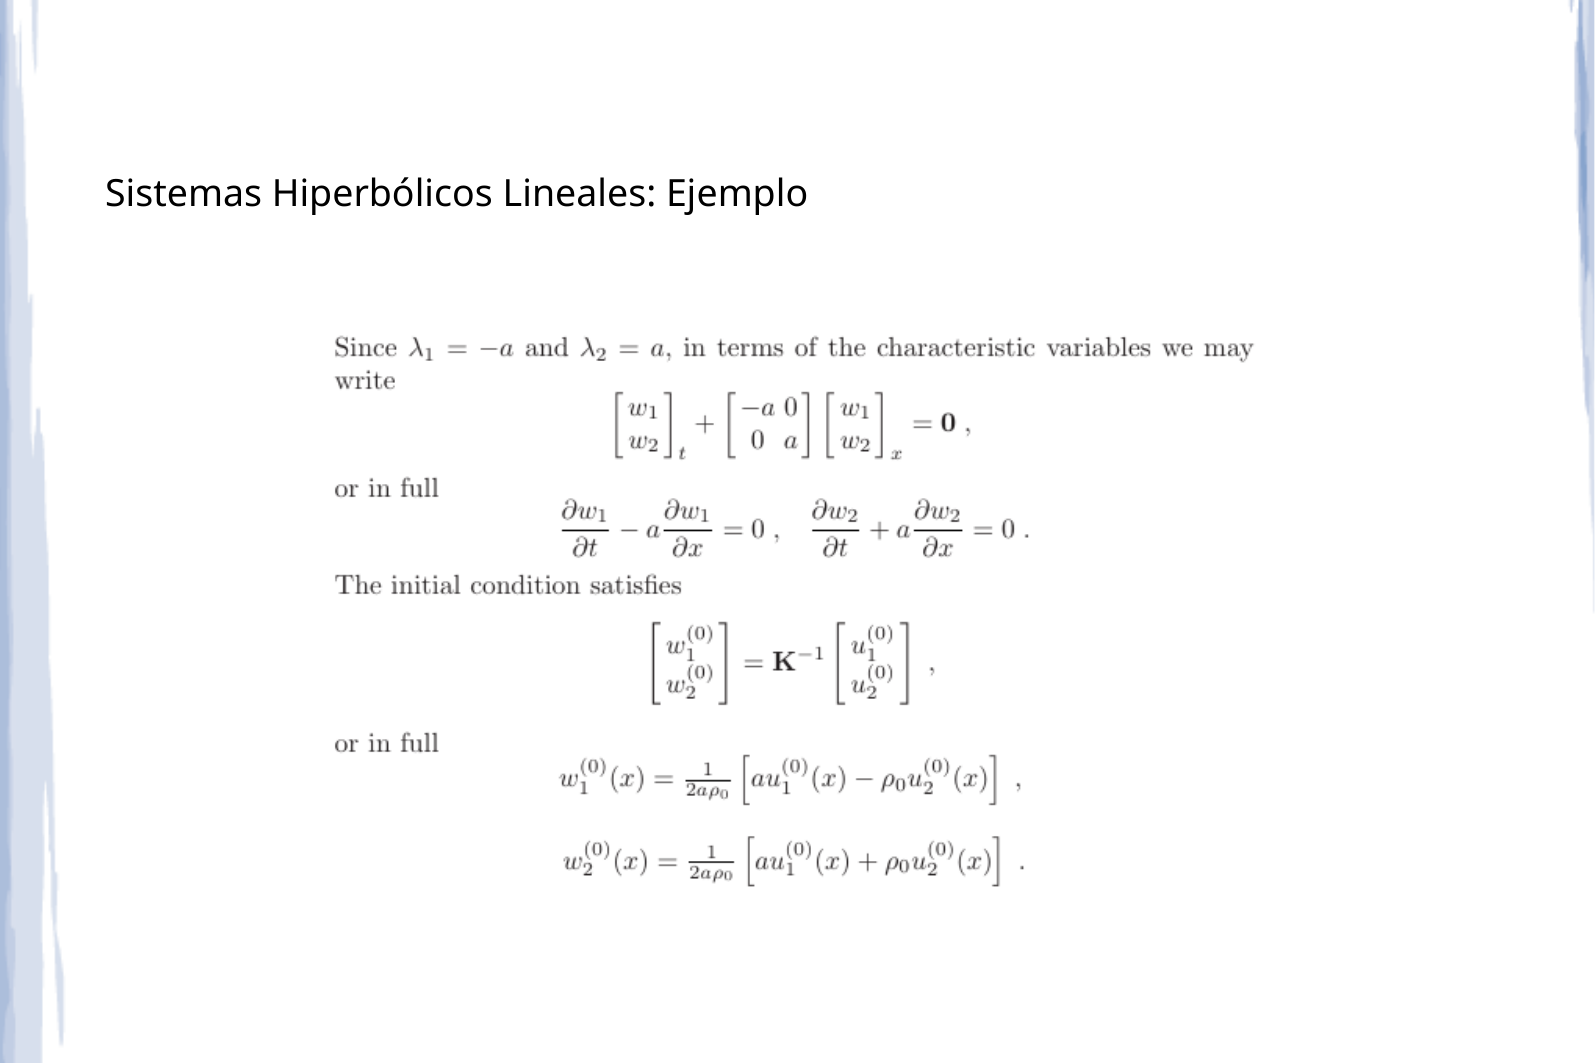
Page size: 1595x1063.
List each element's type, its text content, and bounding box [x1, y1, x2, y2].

list Sistemas Hiperbólicos Lineales: Ejemplo [105, 166, 1506, 237]
picture [0, 0, 1595, 1063]
